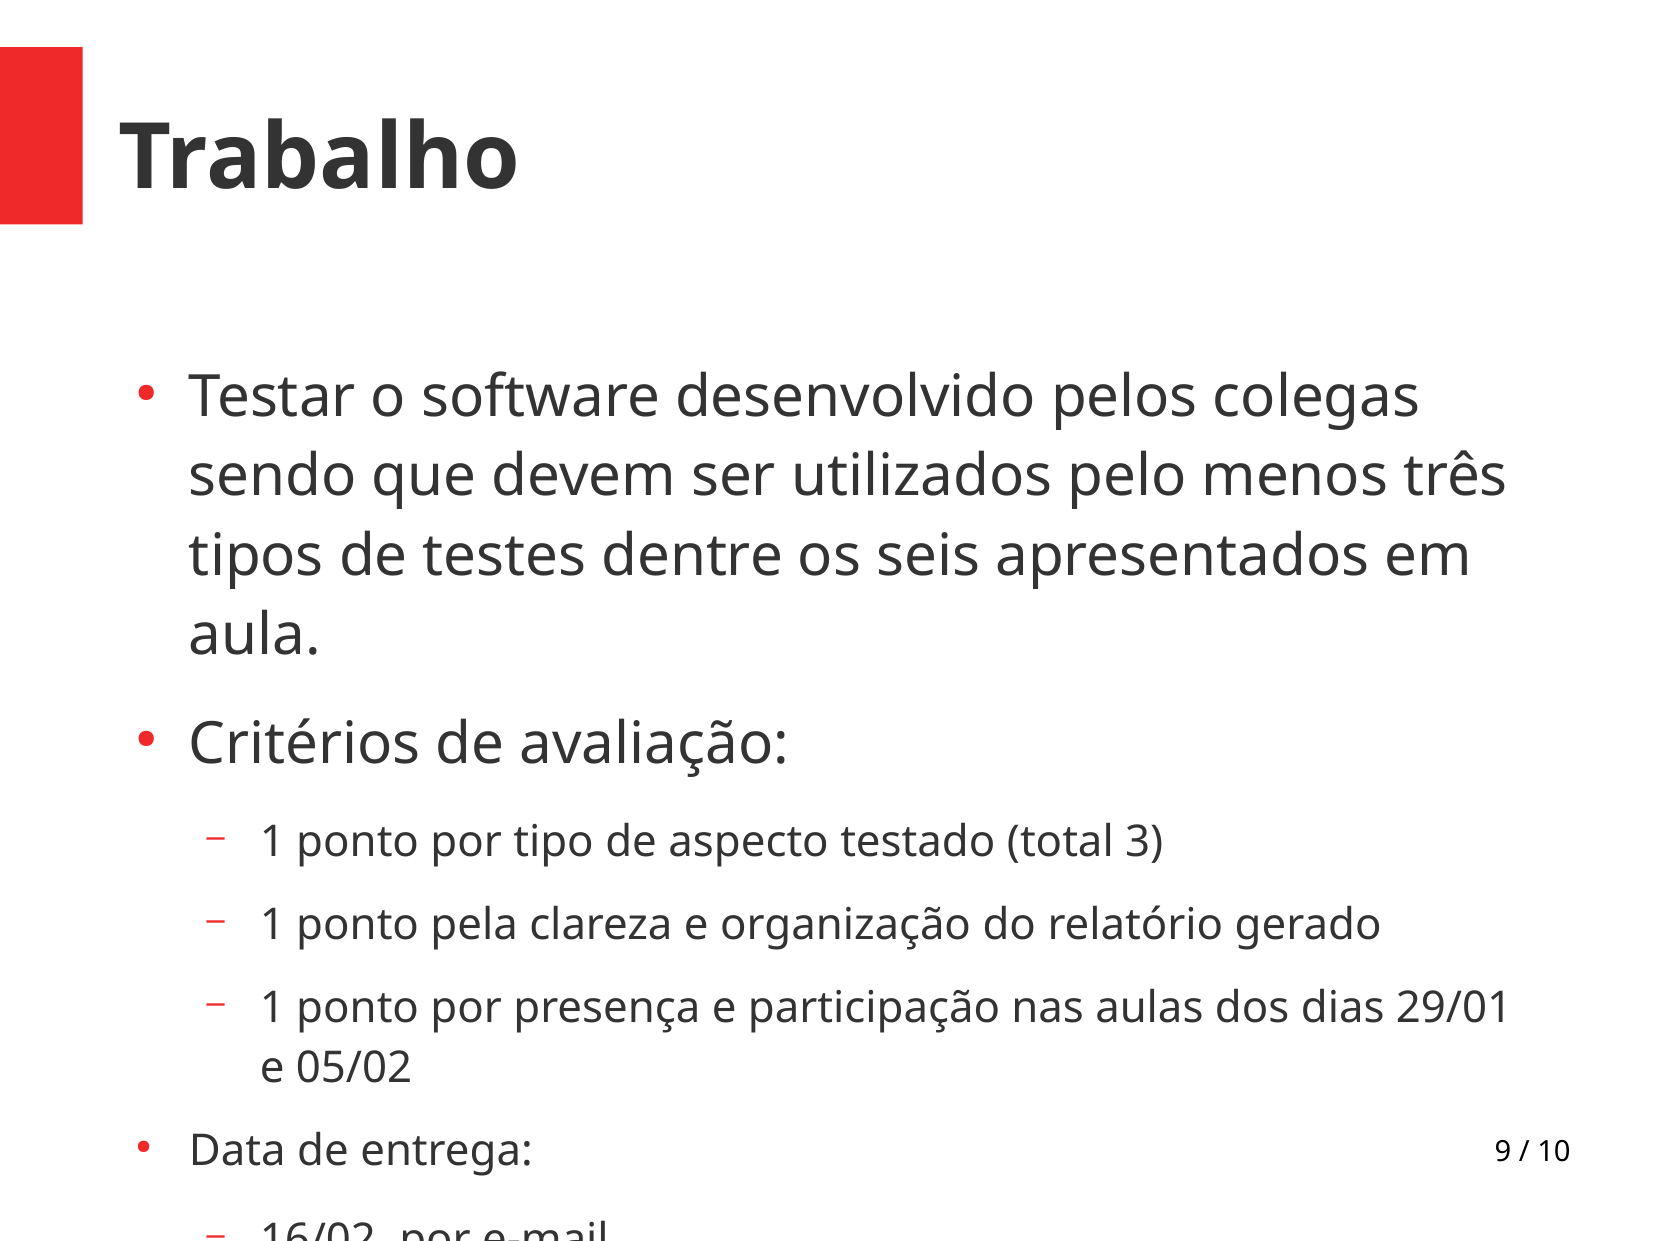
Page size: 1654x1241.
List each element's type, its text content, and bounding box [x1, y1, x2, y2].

title Trabalho [118, 49, 1571, 257]
list Testar o software desenvolvido pelos colegas sendo que devem ser utilizados pelo menos três tipos de testes dentre os seis apresentados em aula. Critérios de avaliação: 1 ponto por tipo de aspecto testado (total 3) 1 ponto pela clareza e organização do relatório gerado 1 ponto por presença e participação nas aulas dos dias 29/01 e 05/02 Data de entrega: 16/02, por e-mail [118, 354, 1536, 1074]
